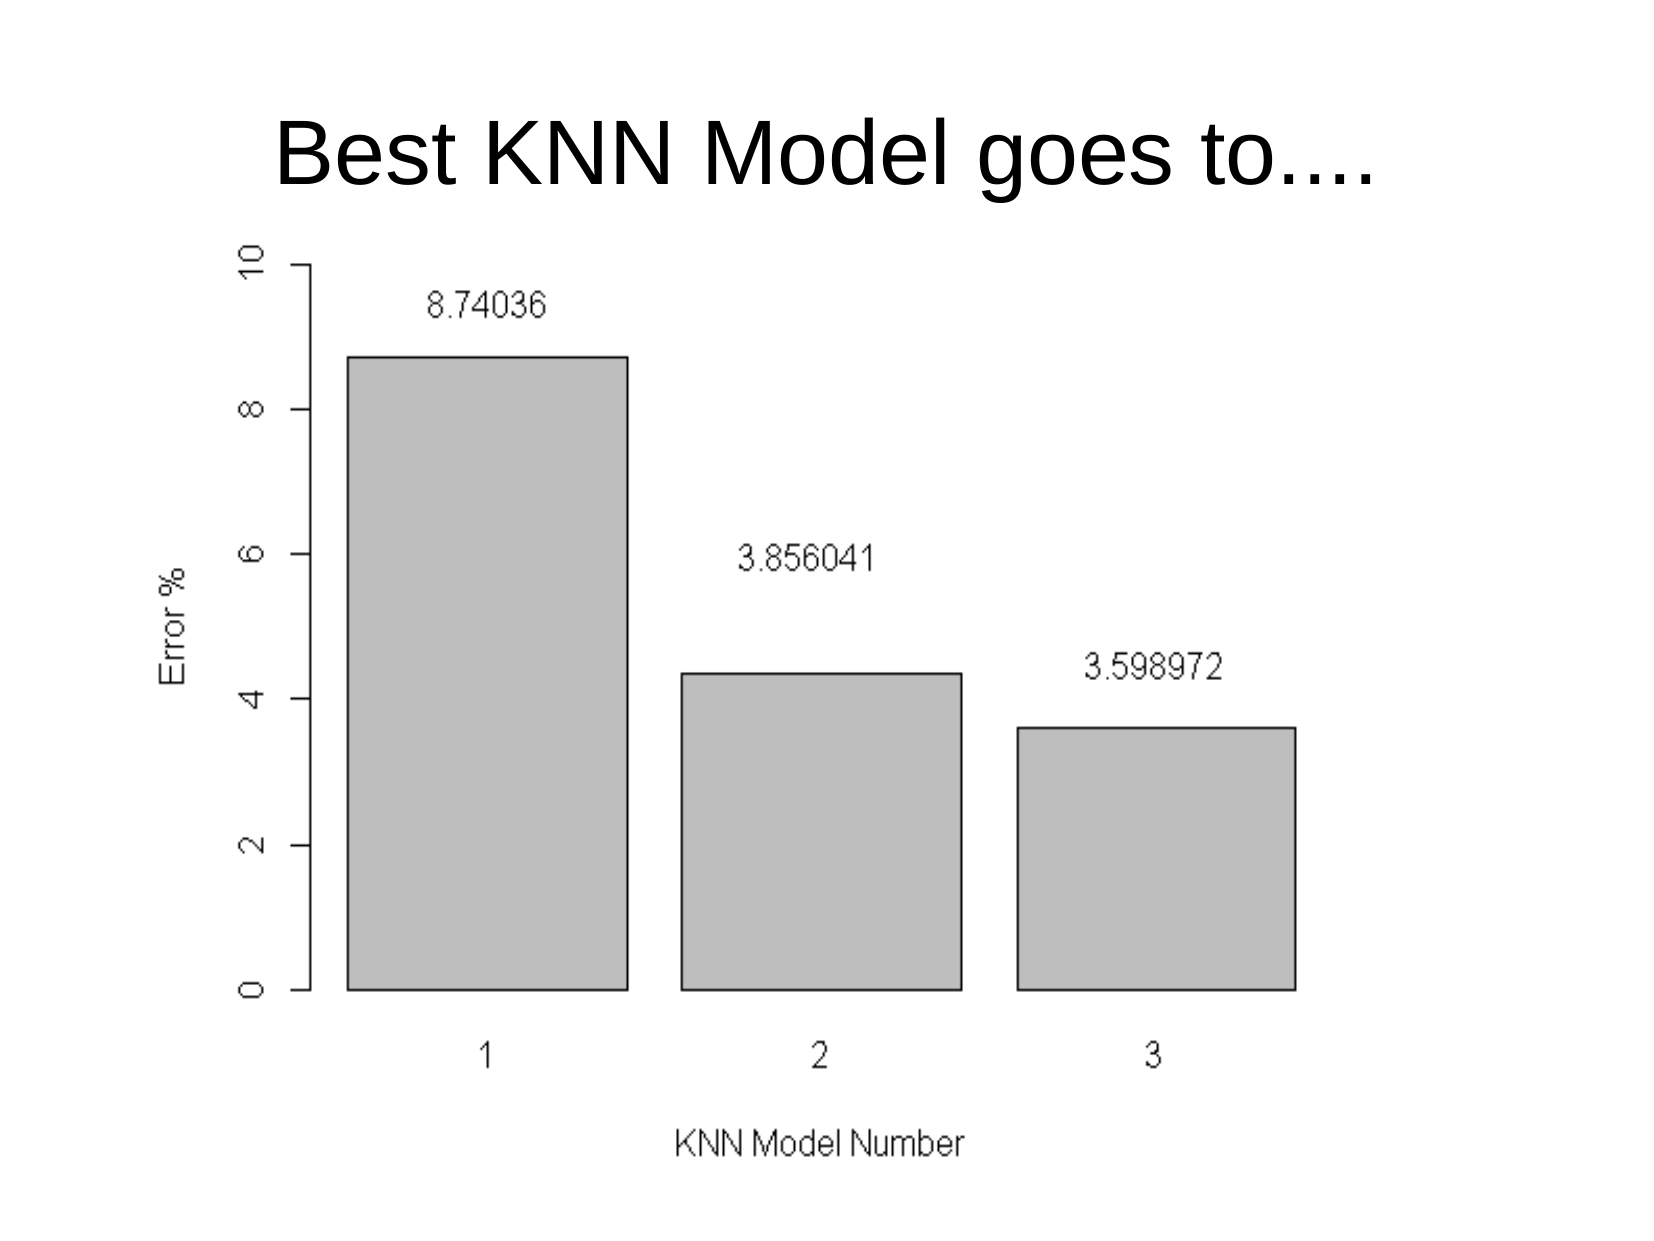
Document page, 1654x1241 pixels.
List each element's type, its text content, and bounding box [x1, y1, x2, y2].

picture [147, 257, 1418, 1211]
title Best KNN Model goes to.... [82, 49, 1571, 257]
